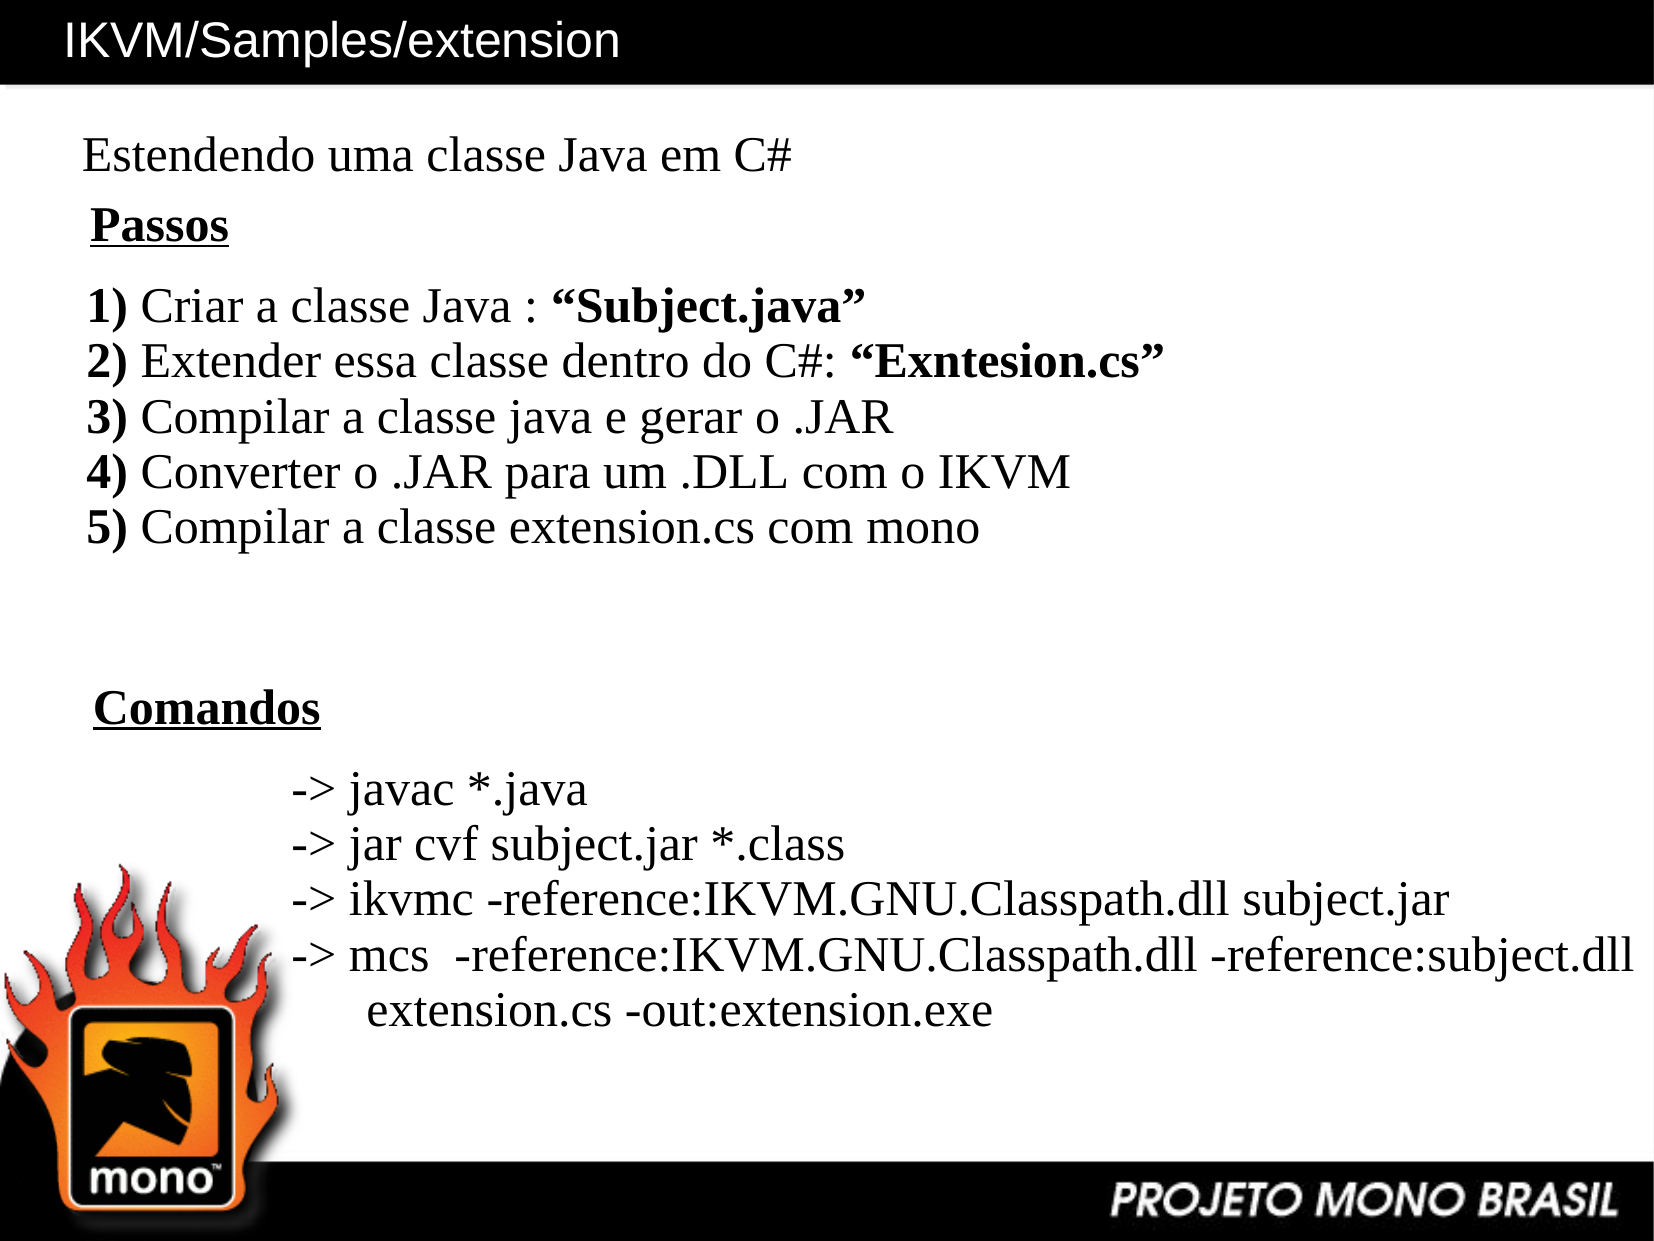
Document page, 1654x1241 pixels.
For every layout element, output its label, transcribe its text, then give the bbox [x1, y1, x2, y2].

picture [0, 85, 1654, 1241]
title IKVM/Samples/extension [63, 0, 1476, 83]
text_box -> javac *.java -> jar cvf subject.jar *.class -> ikvmc -reference:IKVM.GNU.Classpath.dll subject.jar -> mcs -reference:IKVM.GNU.Classpath.dll -reference:subject.dll extension.cs -out:extension.exe [276, 753, 1654, 1071]
text_box Comandos [78, 672, 336, 753]
text_box [443, 814, 474, 891]
text_box Passos [75, 189, 245, 270]
text_box Estendendo uma classe Java em C# [67, 120, 1033, 196]
text_box 1) Criar a classe Java : “Subject.java” 2) Extender essa classe dentro do C#: “Exntesion.cs” 3) Compilar a classe java e gerar o .JAR 4) Converter o .JAR para um .DLL com o IKVM 5) Compilar a classe extension.cs com mono [71, 270, 1607, 679]
picture [347, 1071, 1654, 1241]
